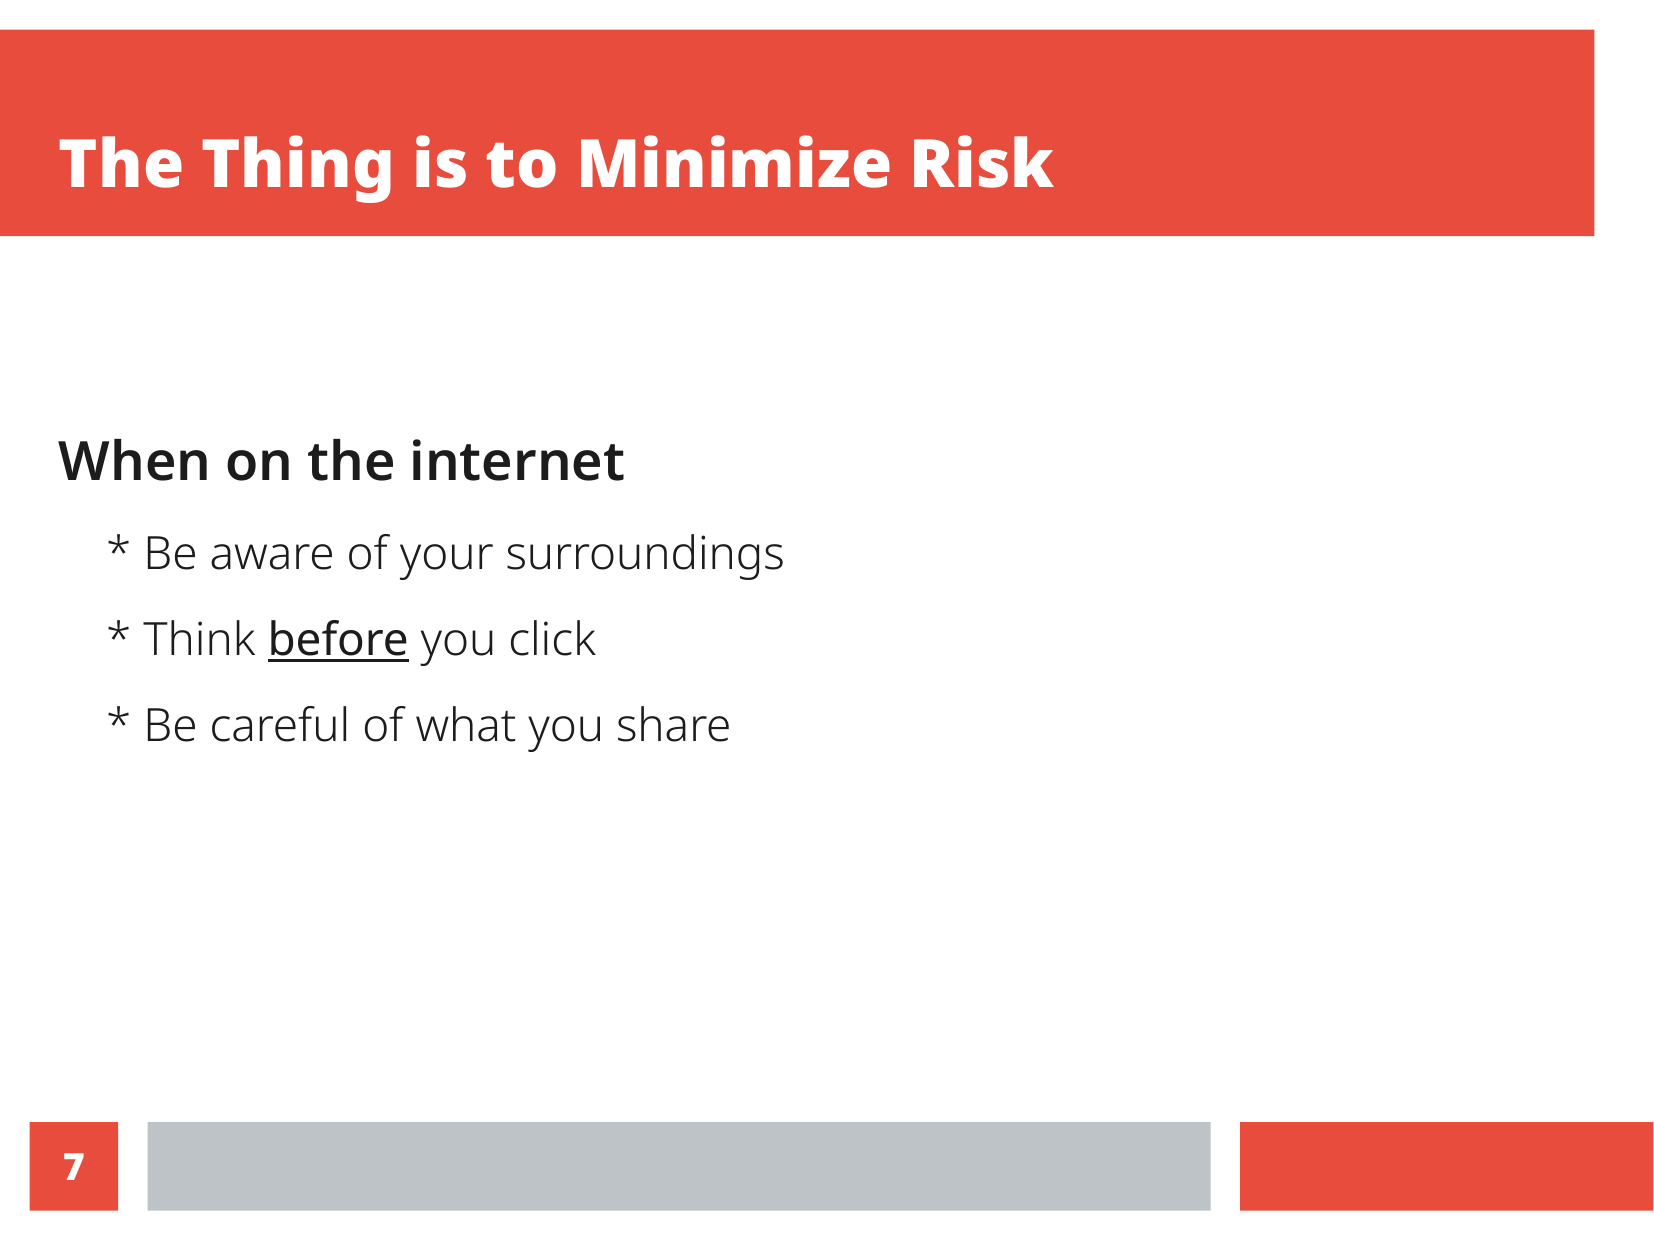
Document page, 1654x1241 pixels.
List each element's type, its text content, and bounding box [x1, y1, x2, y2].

list When on the internet * Be aware of your surroundings * Think before you click * Be careful of what you share [59, 324, 1565, 1093]
title The Thing is to Minimize Risk [59, 59, 1595, 207]
